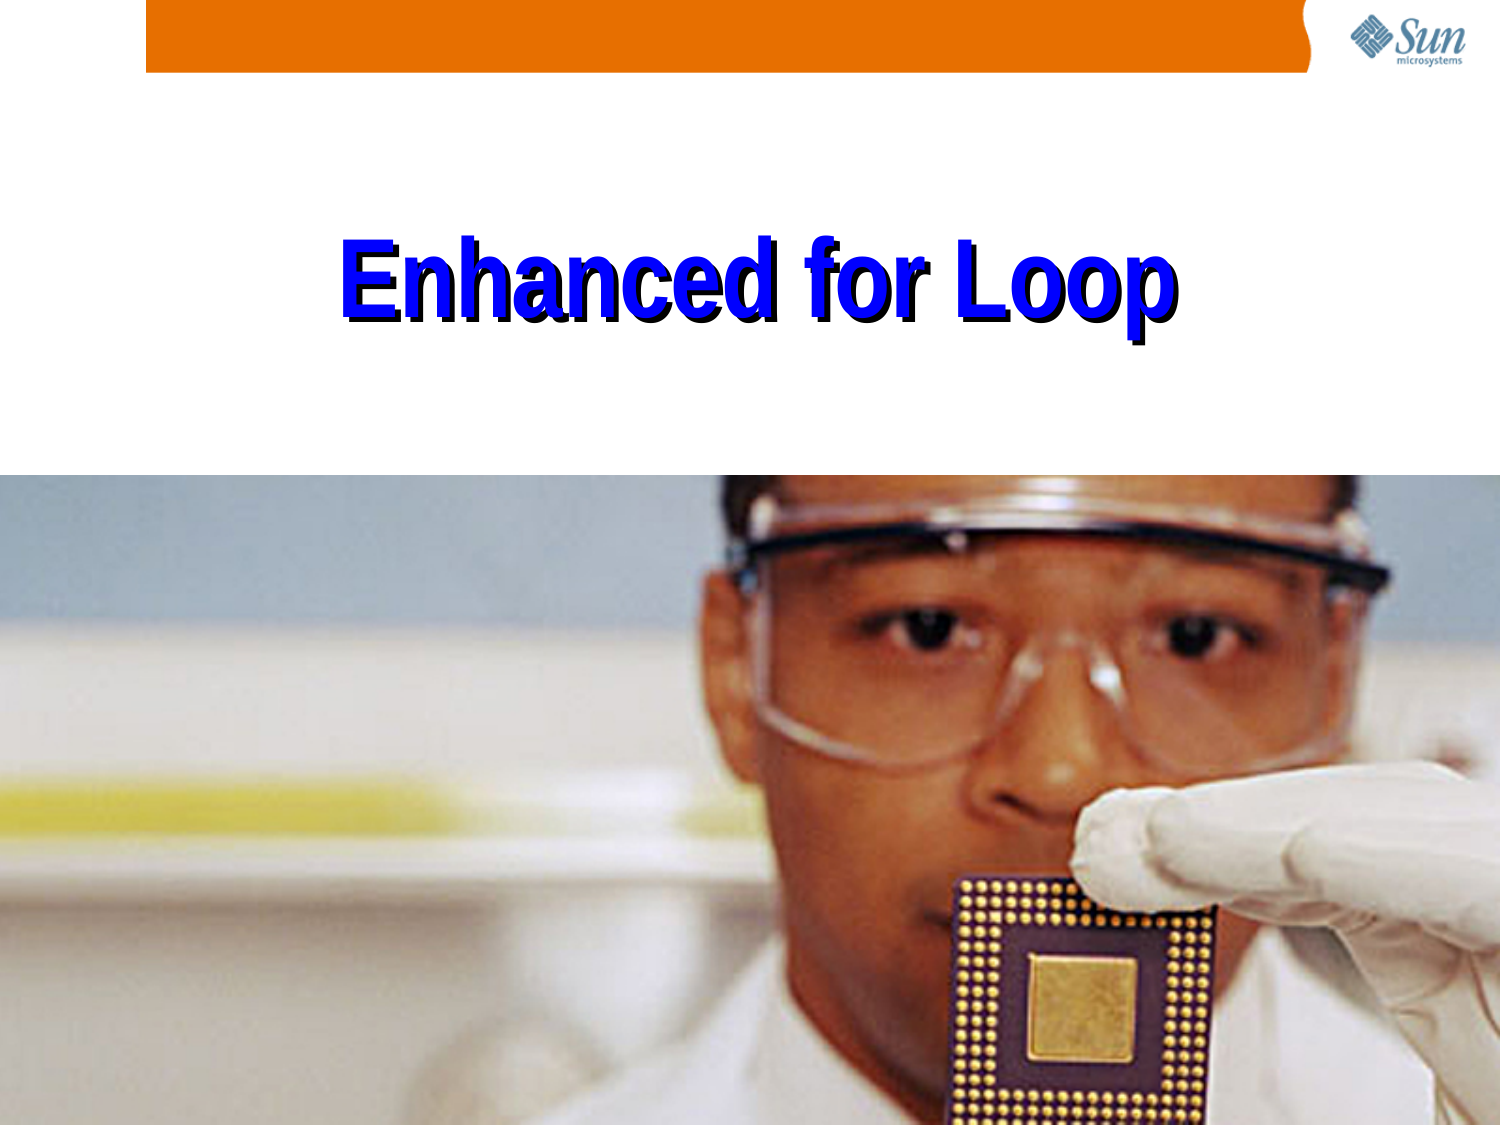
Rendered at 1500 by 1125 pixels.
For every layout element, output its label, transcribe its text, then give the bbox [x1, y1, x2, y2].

picture [0, 475, 1500, 1125]
picture [146, 0, 1500, 75]
text_box Enhanced for Loop [215, 139, 1300, 422]
